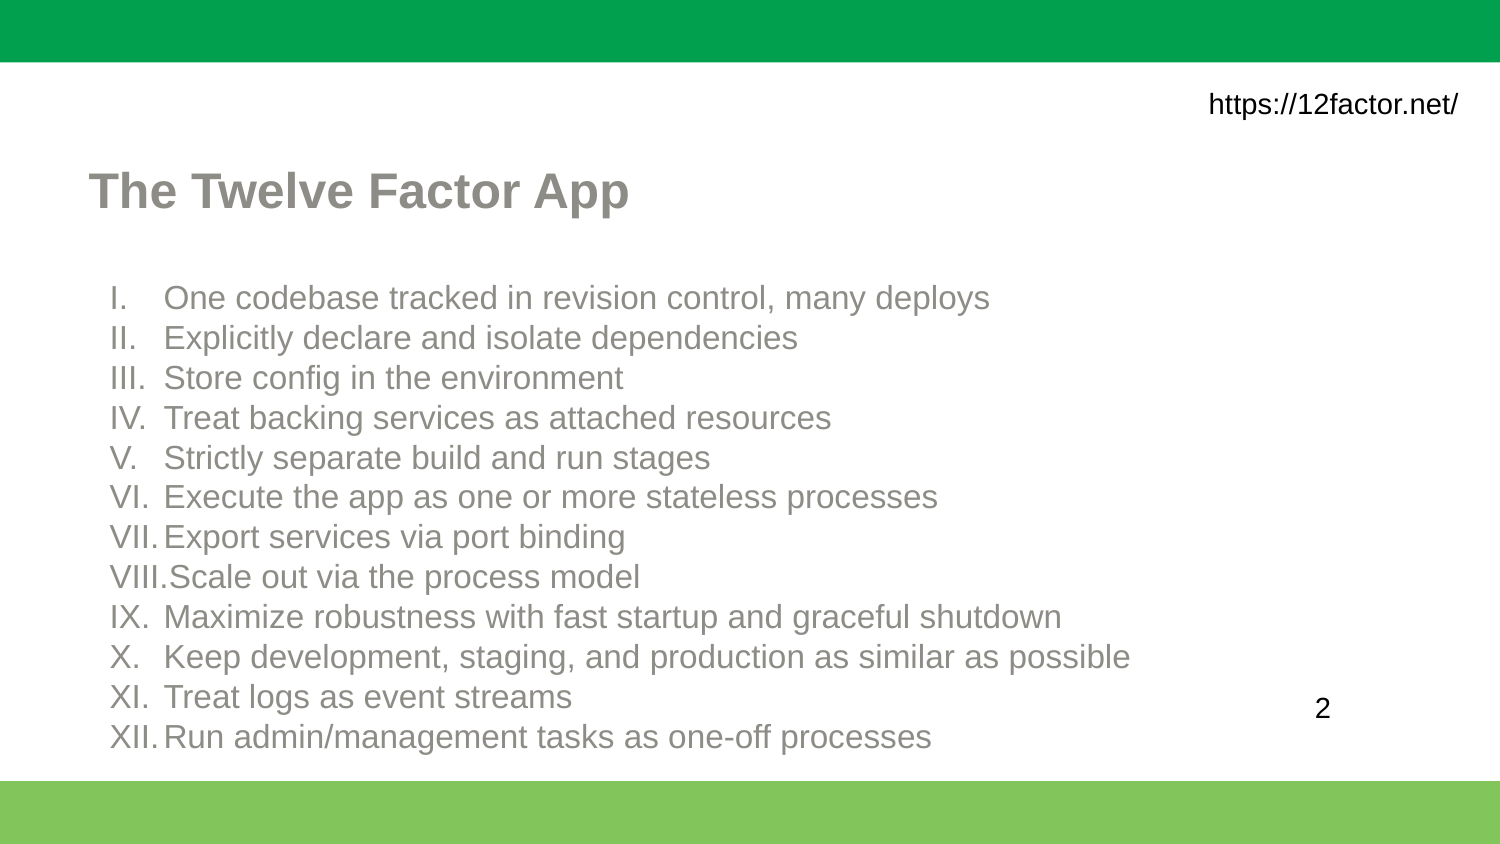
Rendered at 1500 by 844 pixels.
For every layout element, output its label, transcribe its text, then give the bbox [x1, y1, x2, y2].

title The Twelve Factor App [75, 127, 1075, 250]
slide_number <number> [1299, 675, 1390, 740]
list One codebase tracked in revision control, many deploys Explicitly declare and isolate dependencies Store config in the environment Treat backing services as attached resources Strictly separate build and run stages Execute the app as one or more stateless processes Export services via port binding Scale out via the process model Maximize robustness with fast startup and graceful shutdown Keep development, staging, and production as similar as possible Treat logs as event streams Run admin/management tasks as one-off processes [75, 262, 1399, 786]
text_box https://12factor.net/ [1193, 70, 1496, 127]
